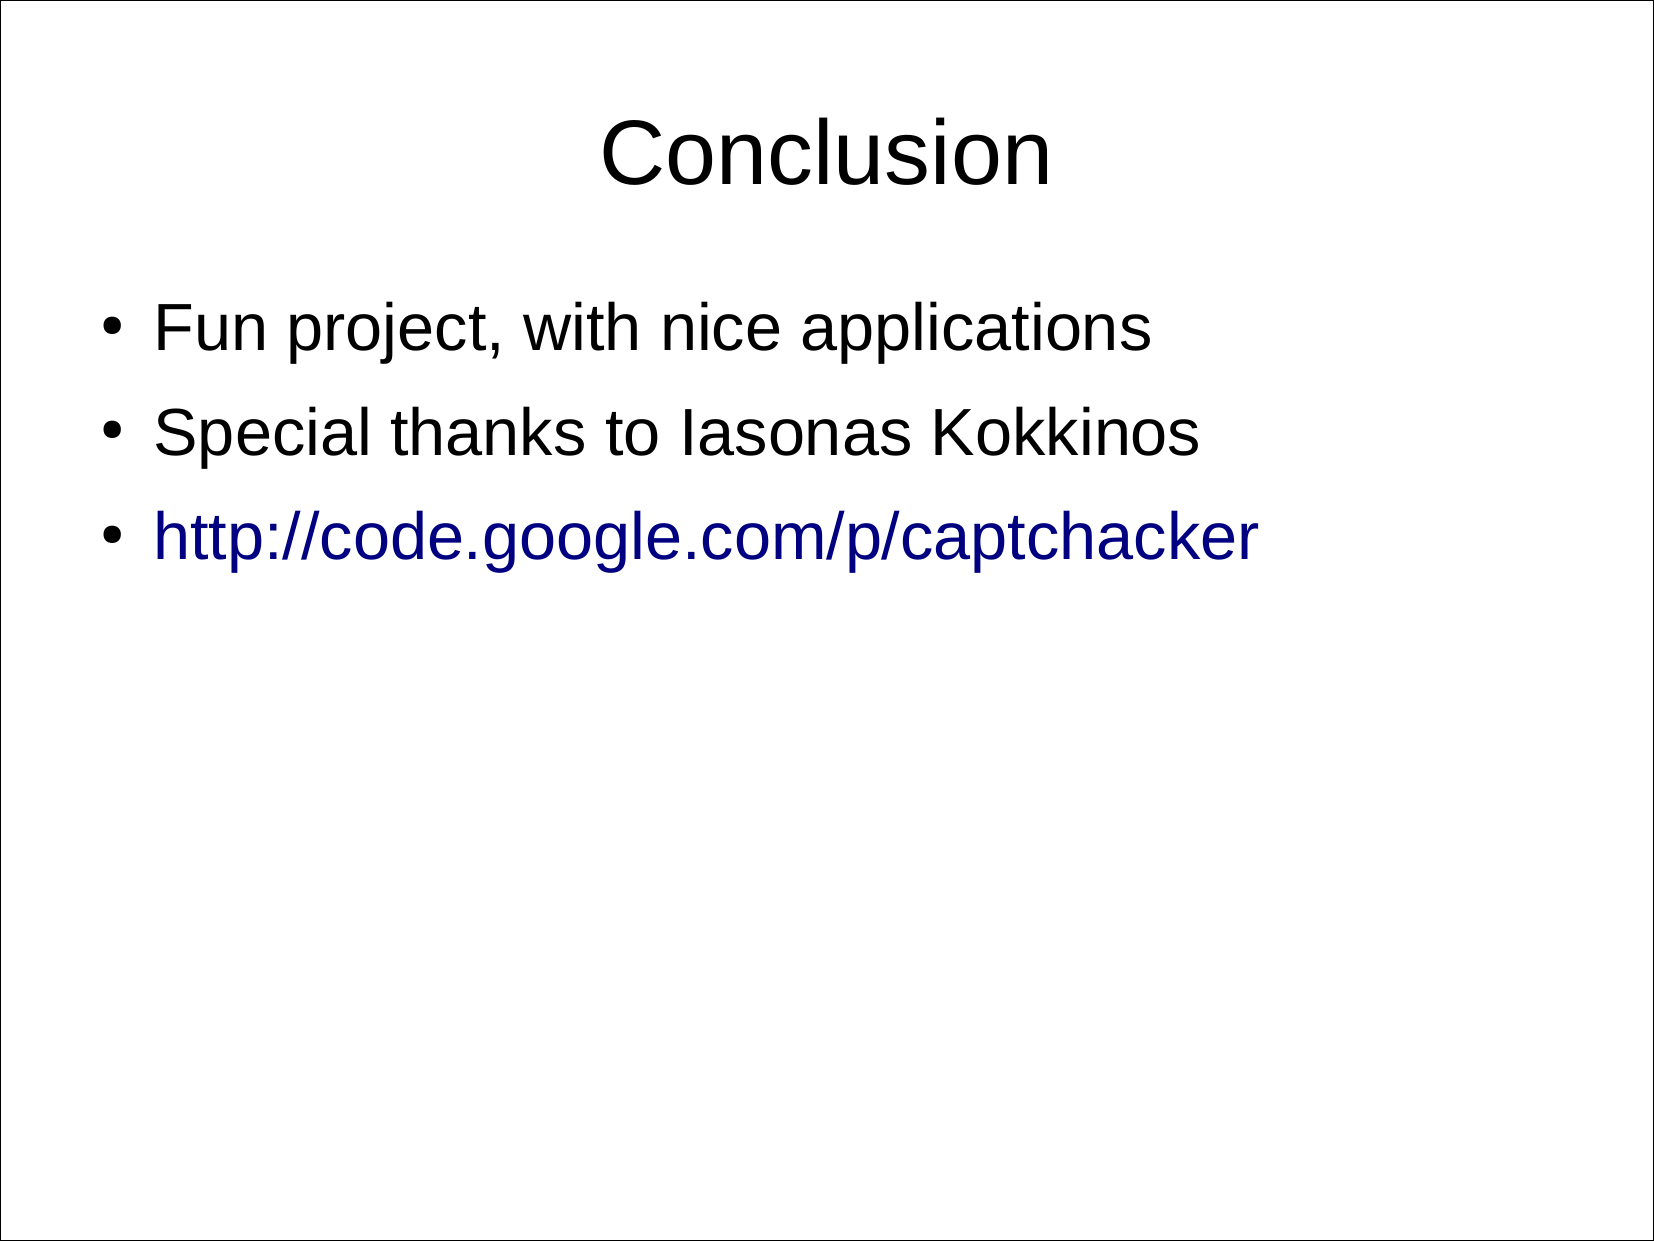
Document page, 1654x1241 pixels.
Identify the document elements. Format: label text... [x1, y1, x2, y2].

list Fun project, with nice applications Special thanks to Iasonas Kokkinos http://code.google.com/p/captchacker [82, 290, 1571, 1109]
title Conclusion [82, 49, 1571, 257]
